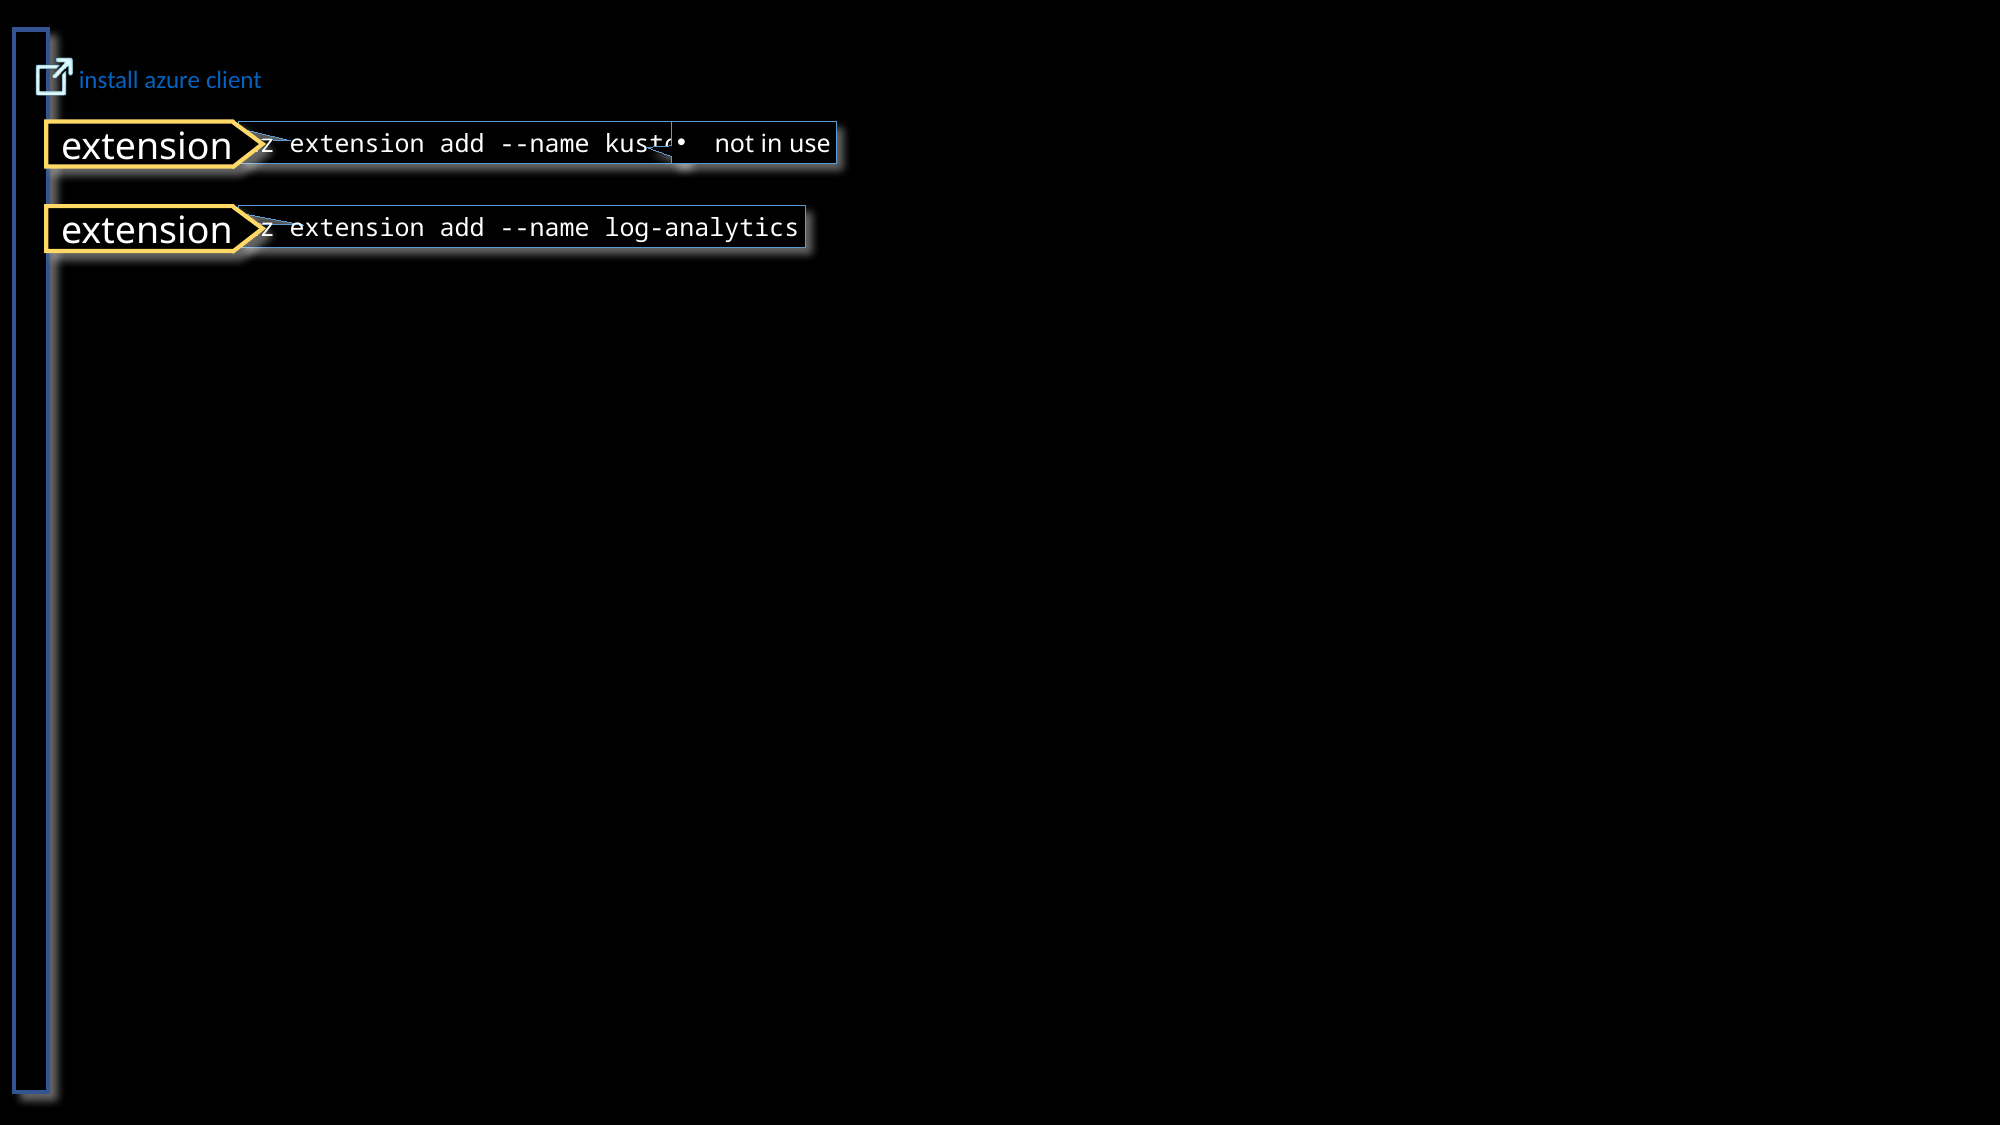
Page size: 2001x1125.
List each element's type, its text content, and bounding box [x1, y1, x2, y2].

picture [31, 53, 77, 100]
text_box not in use [646, 121, 837, 164]
text_box az extension add --name log-analytics [238, 205, 806, 248]
text_box az extension add --name kusto [238, 121, 671, 164]
title 6.1 install [0, 0, 146, 1125]
text_box extension [46, 206, 263, 252]
text_box install azure client [63, 56, 277, 101]
text_box extension [46, 121, 263, 167]
